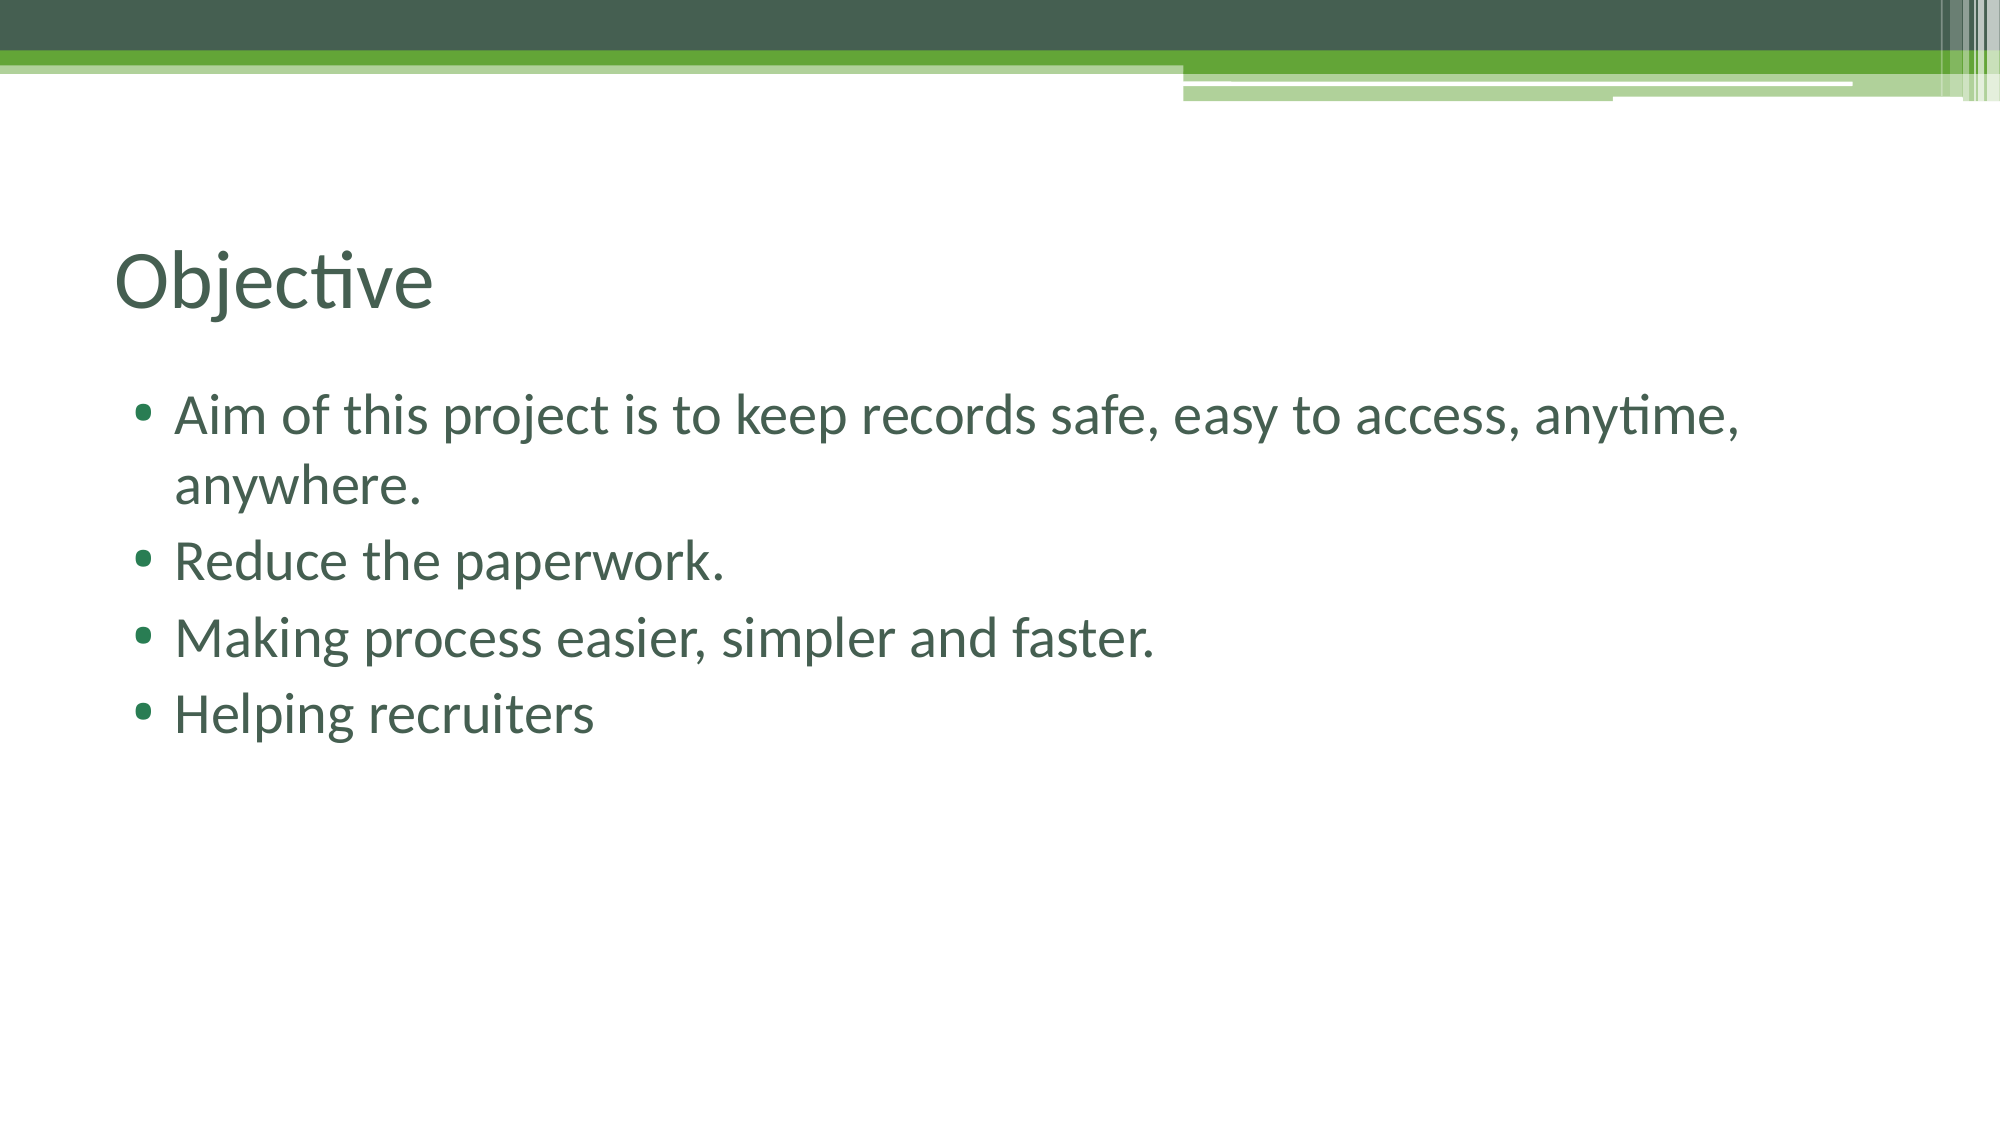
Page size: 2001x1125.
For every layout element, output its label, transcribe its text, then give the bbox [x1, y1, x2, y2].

title Objective [99, 187, 1900, 363]
list Aim of this project is to keep records safe, easy to access, anytime, anywhere. Reduce the paperwork. Making process easier, simpler and faster. Helping recruiters [99, 368, 1900, 1079]
